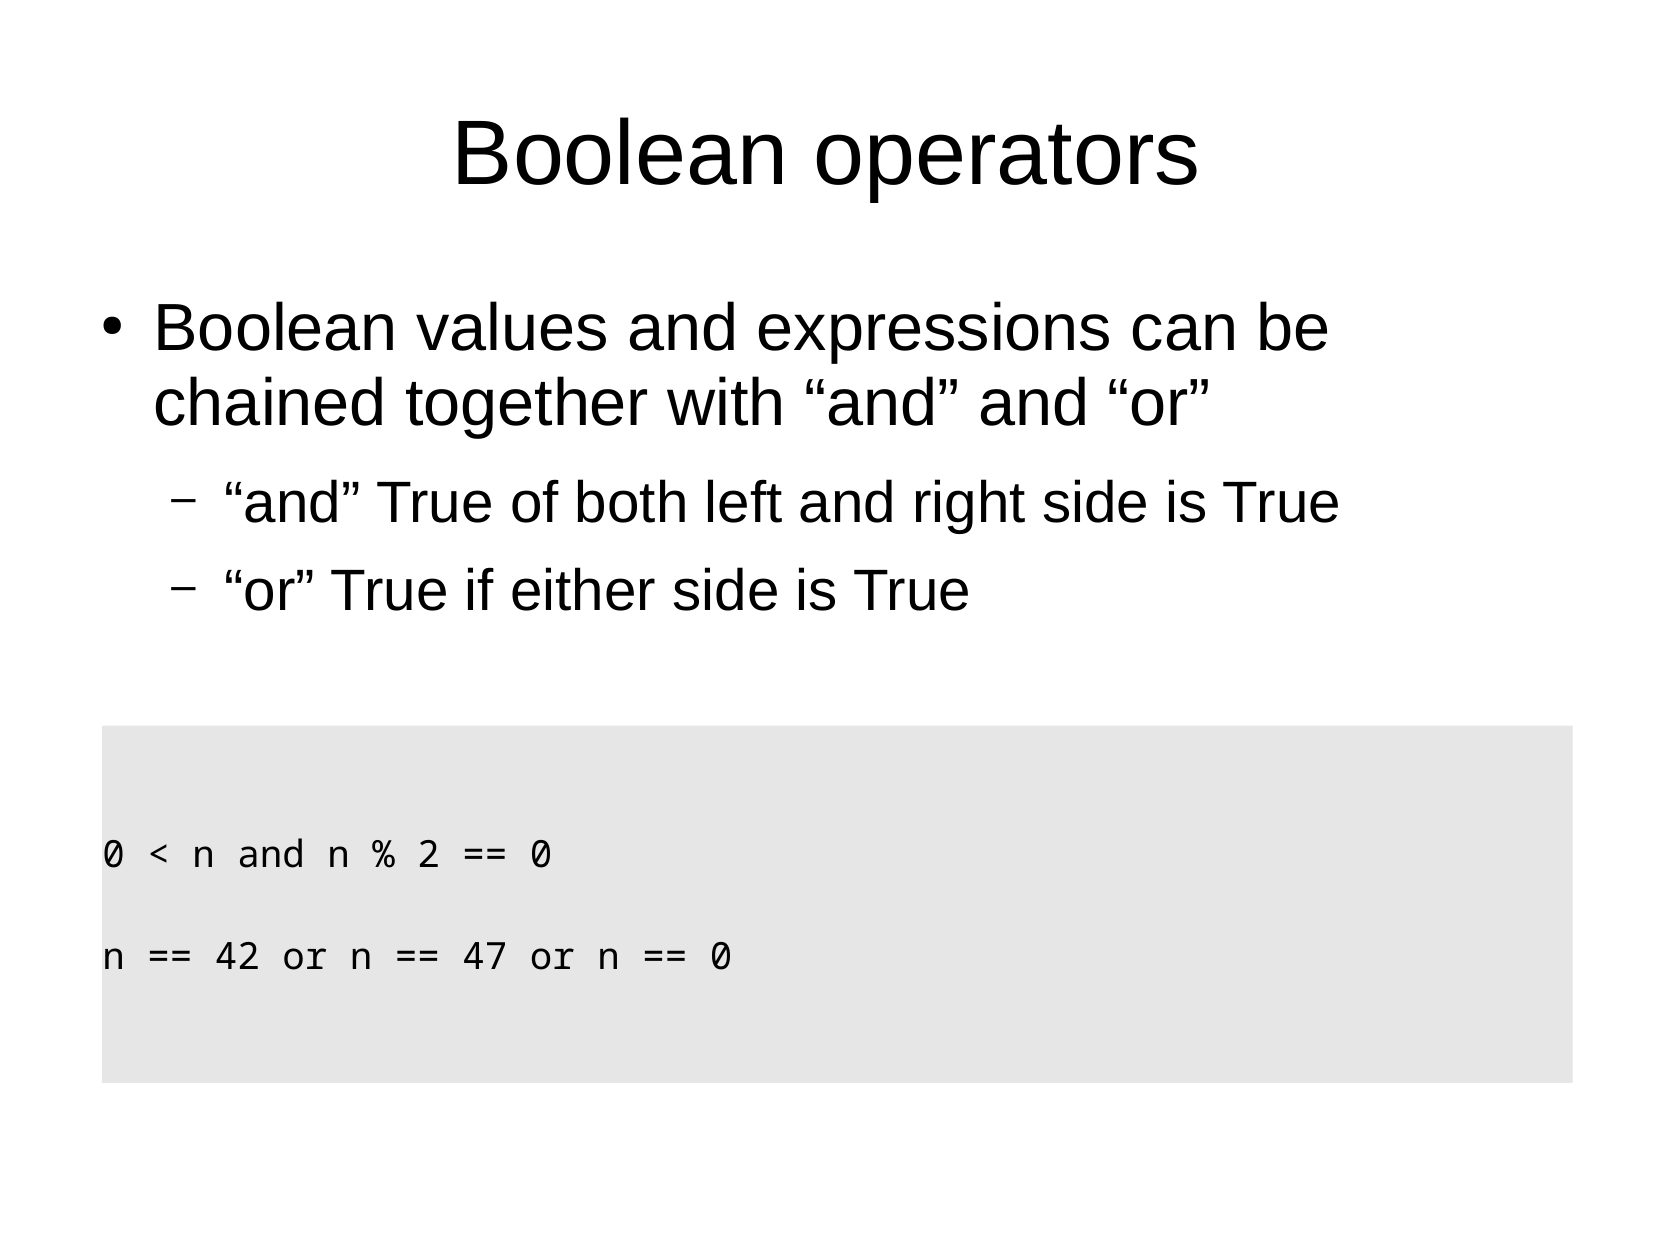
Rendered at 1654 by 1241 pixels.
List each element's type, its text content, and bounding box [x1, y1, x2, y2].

list Boolean values and expressions can be chained together with “and” and “or” “and” True of both left and right side is True “or” True if either side is True [82, 290, 1571, 1010]
text_box 0 < n and n % 2 == 0 n == 42 or n == 47 or n == 0 [102, 725, 1573, 1083]
title Boolean operators [82, 49, 1571, 257]
